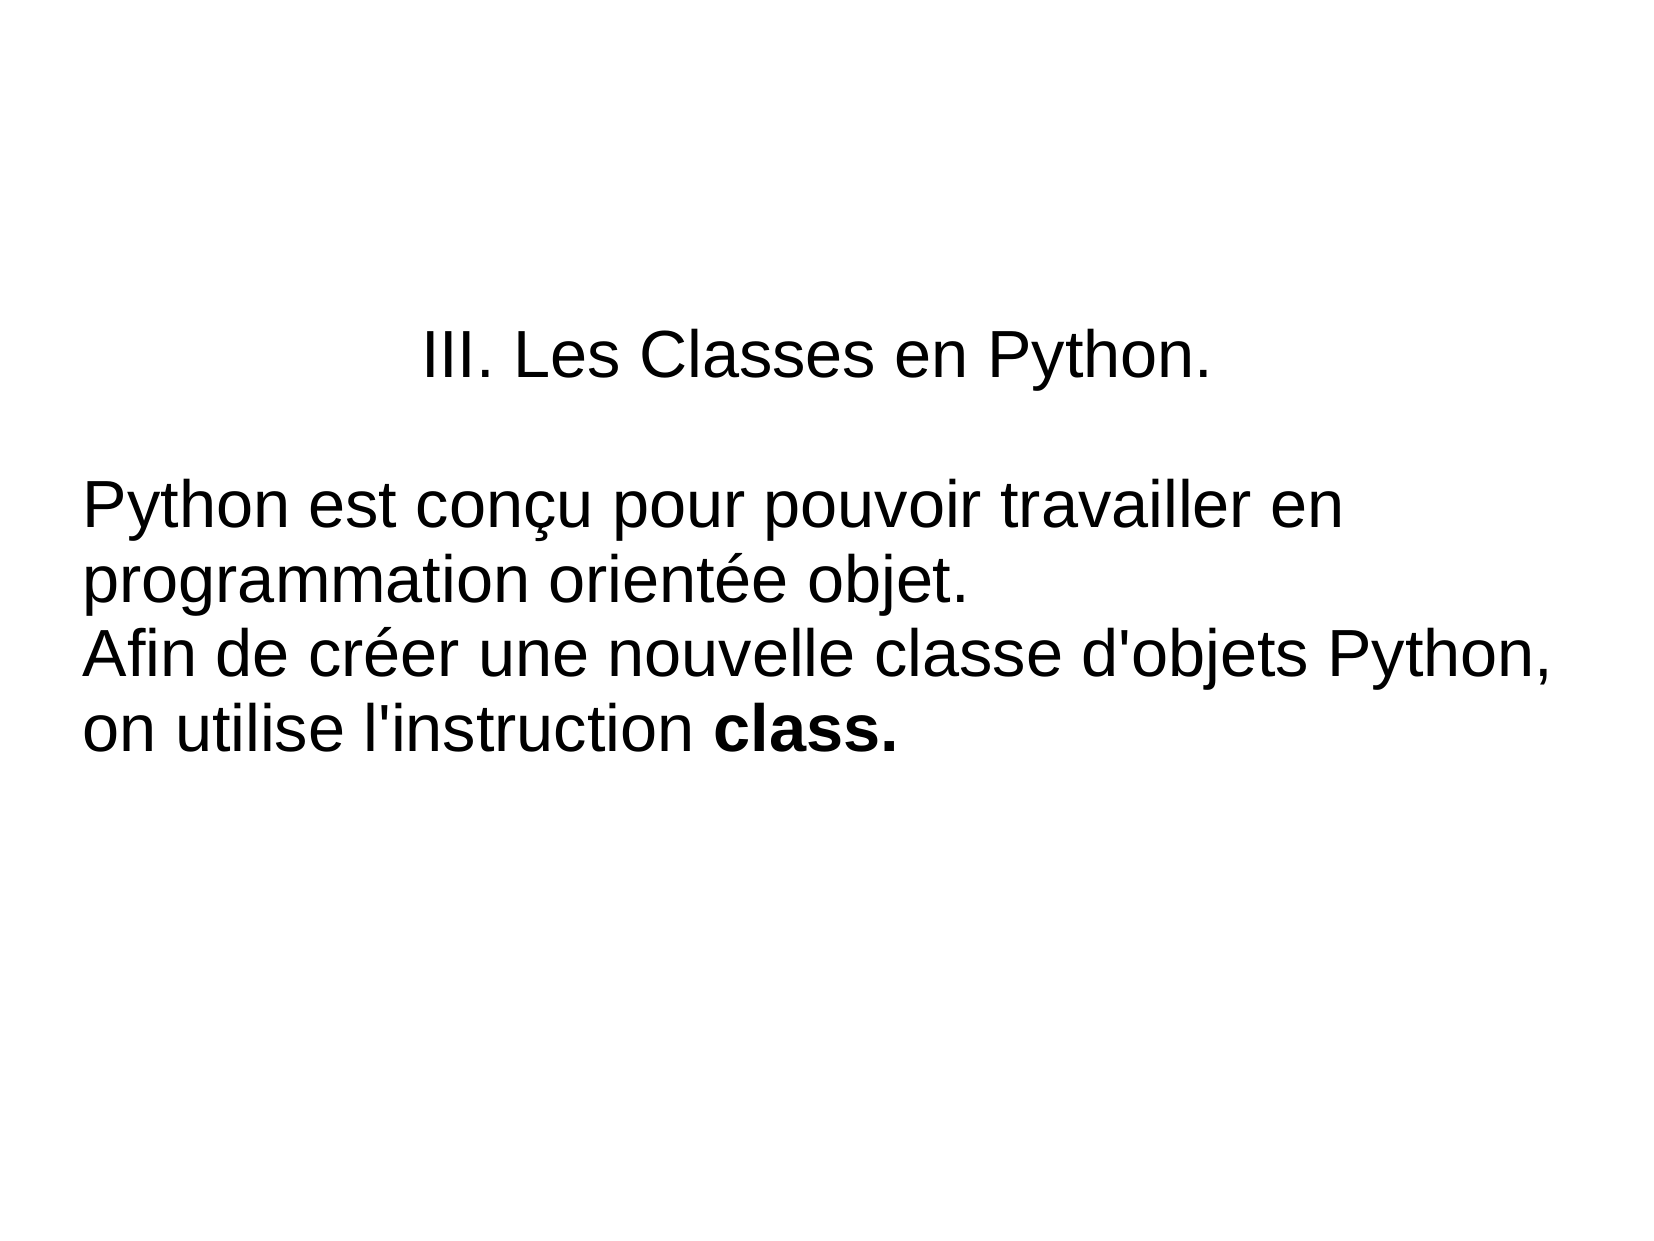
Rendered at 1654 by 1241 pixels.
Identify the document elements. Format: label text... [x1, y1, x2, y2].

subtitle III. Les Classes en Python. Python est conçu pour pouvoir travailler en programmation orientée objet. Afin de créer une nouvelle classe d'objets Python, on utilise l'instruction class. [82, 49, 1571, 1109]
